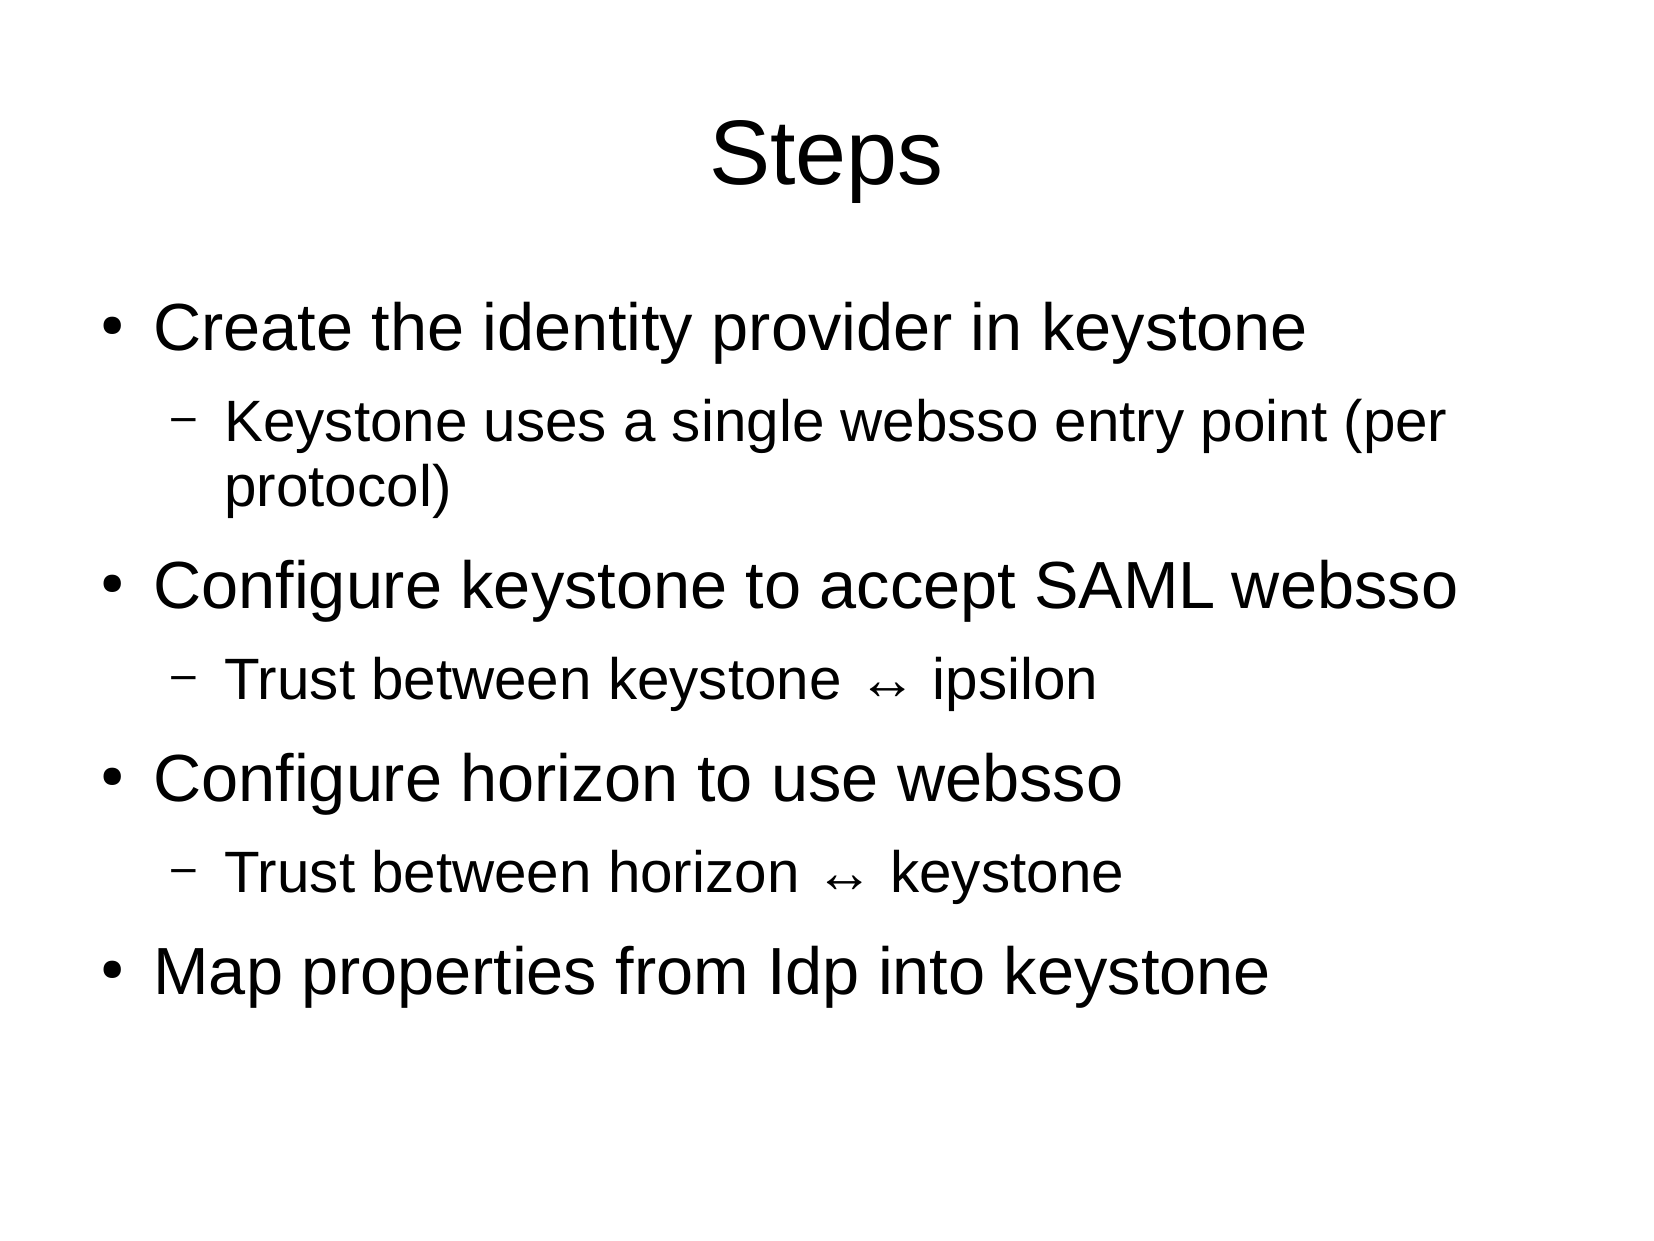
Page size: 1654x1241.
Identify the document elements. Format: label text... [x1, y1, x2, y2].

title Steps [82, 49, 1571, 257]
list Create the identity provider in keystone Keystone uses a single websso entry point (per protocol) Configure keystone to accept SAML websso Trust between keystone ↔ ipsilon Configure horizon to use websso Trust between horizon ↔ keystone Map properties from Idp into keystone [82, 290, 1571, 1010]
